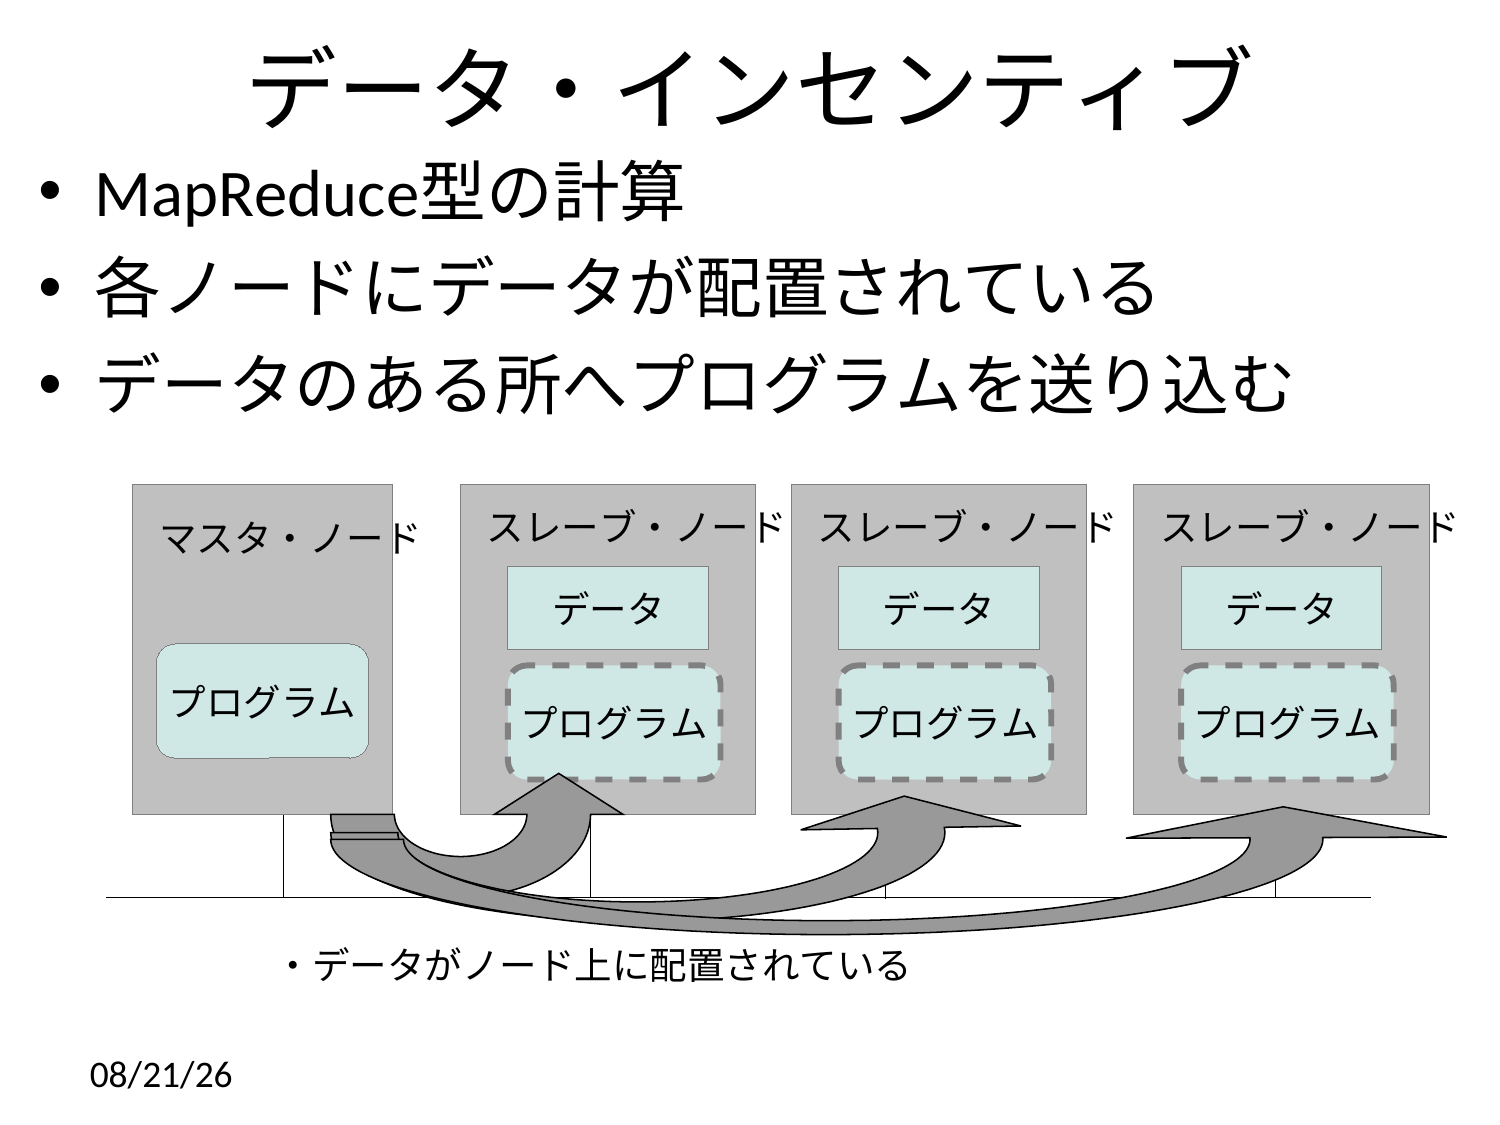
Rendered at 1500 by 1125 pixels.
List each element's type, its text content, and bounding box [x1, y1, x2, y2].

text_box プログラム [507, 665, 721, 780]
text_box データ [507, 566, 709, 650]
text_box プログラム [1181, 665, 1394, 780]
text_box プログラム [838, 665, 1052, 780]
text_box データ [1181, 566, 1382, 650]
text_box スレーブ・ノード [1145, 496, 1418, 556]
text_box スレーブ・ノード [802, 496, 1075, 556]
text_box マスタ・ノード [144, 507, 378, 581]
text_box プログラム [156, 643, 369, 759]
text_box データ [838, 566, 1040, 650]
text_box スレーブ・ノード [471, 496, 745, 556]
text_box [132, 484, 1447, 935]
text_box ・データがノード上に配置されている [259, 934, 1252, 995]
title データ・インセンティブ [75, 21, 1426, 141]
list MapReduce型の計算 各ノードにデータが配置されている データのある所へプログラムを送り込む [23, 141, 1465, 461]
